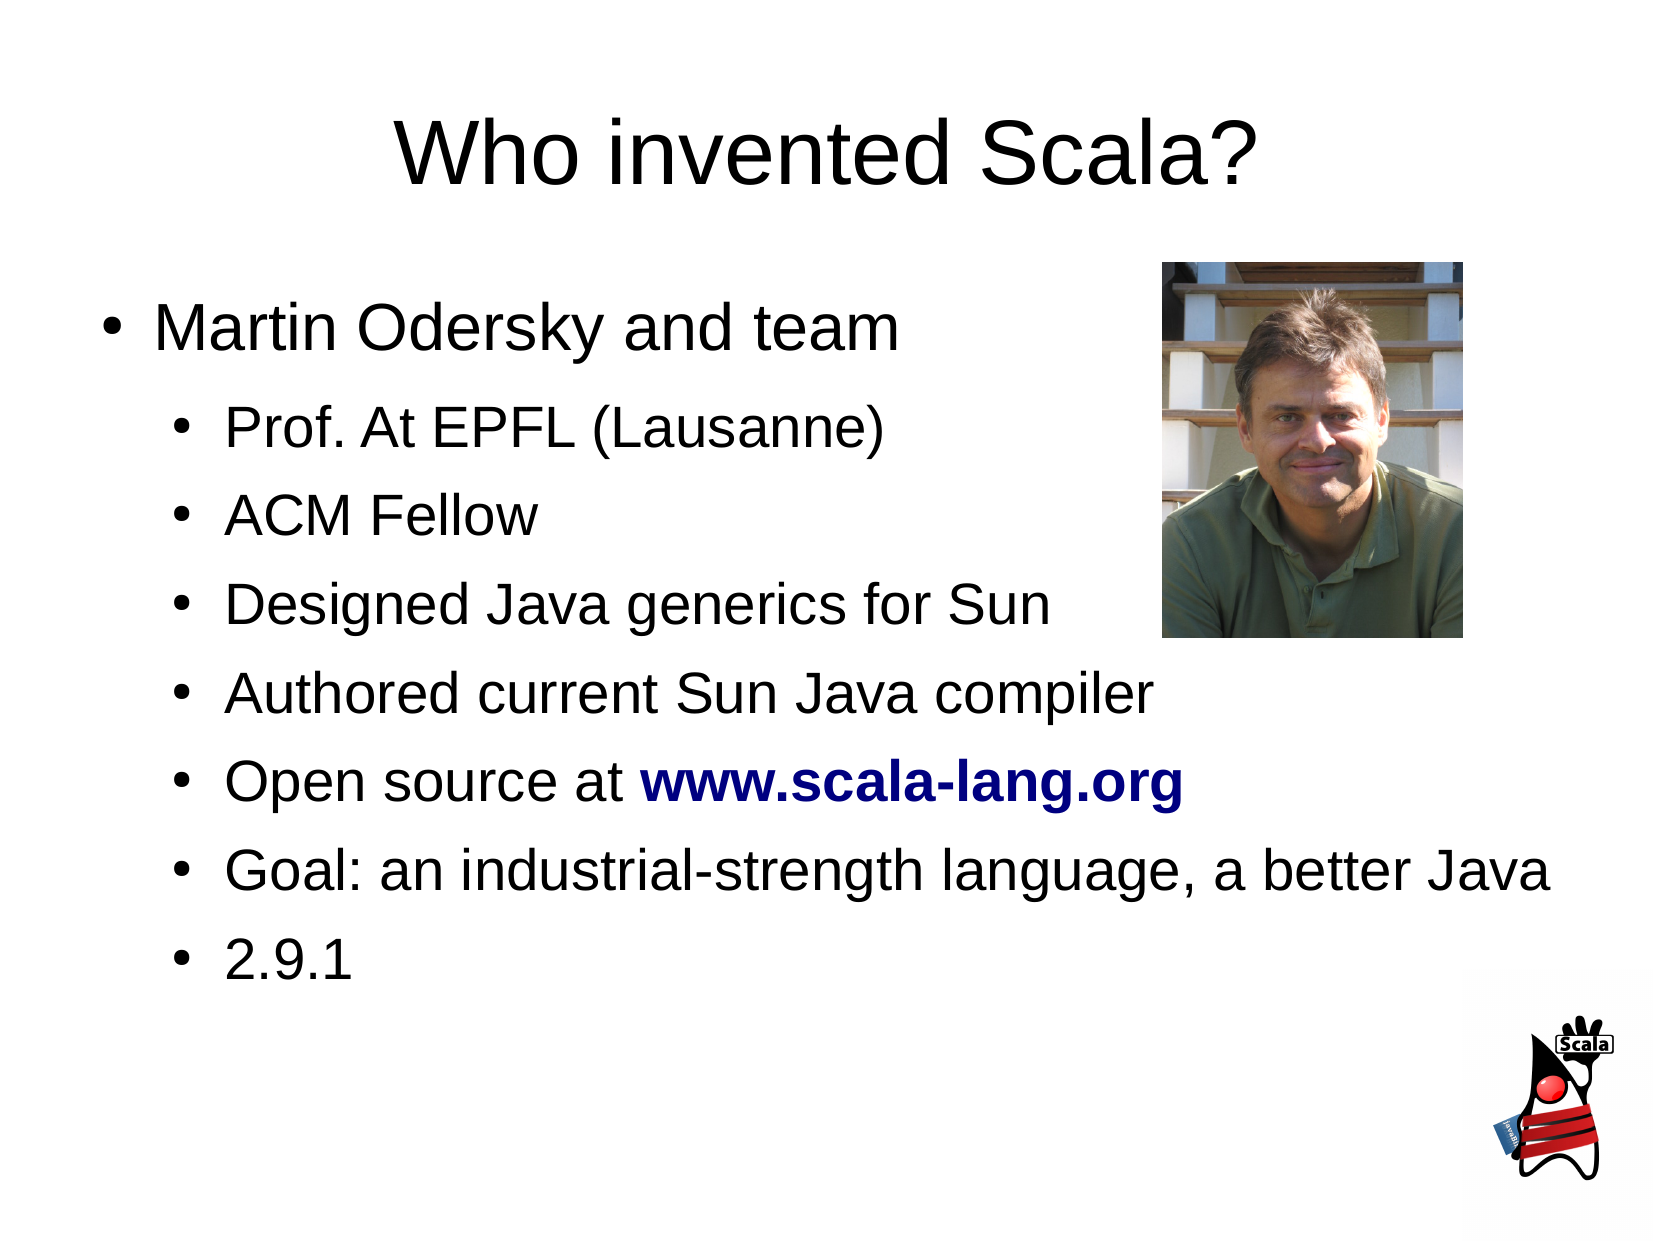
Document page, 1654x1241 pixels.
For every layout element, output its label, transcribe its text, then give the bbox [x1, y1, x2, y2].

title Who invented Scala? [82, 56, 1571, 250]
picture [1462, 969, 1654, 1241]
list Martin Odersky and team Prof. At EPFL (Lausanne) ACM Fellow Designed Java generics for Sun Authored current Sun Java compiler Open source at www.scala-lang.org Goal: an industrial-strength language, a better Java 2.9.1 [82, 290, 1571, 1109]
picture [1162, 262, 1463, 638]
